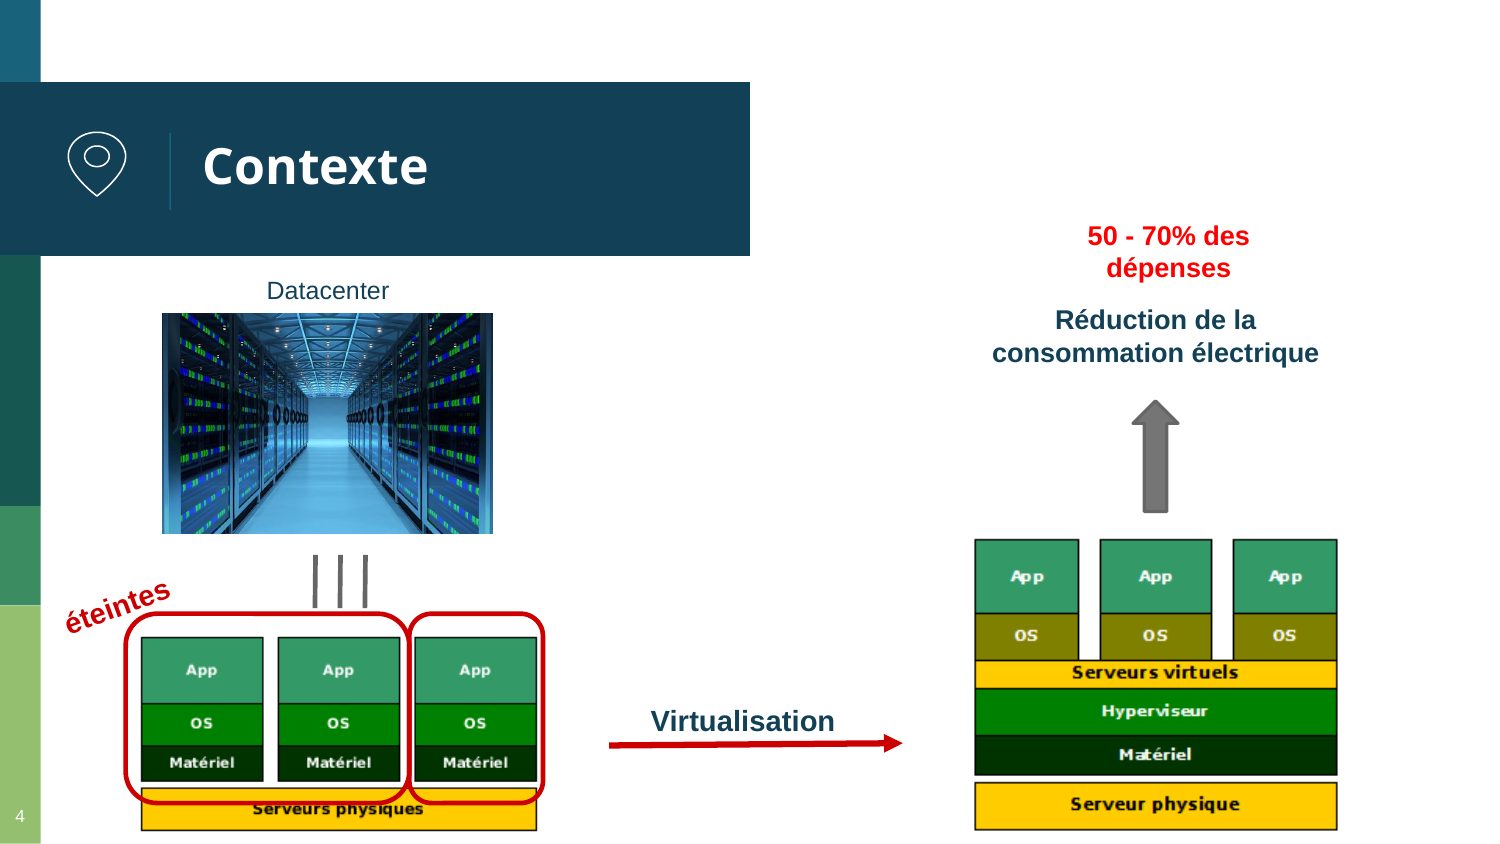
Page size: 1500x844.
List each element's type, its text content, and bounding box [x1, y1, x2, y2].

text_box Réduction de la consommation électrique [975, 287, 1336, 391]
text_box Datacenter [182, 259, 474, 313]
text_box 50 - 70% des dépenses [1009, 223, 1329, 277]
picture [162, 313, 493, 534]
picture [136, 789, 545, 839]
text_box éteintes [20, 542, 210, 657]
picture [970, 533, 1341, 834]
picture [136, 634, 406, 800]
text_box [1132, 400, 1179, 512]
text_box Virtualisation [597, 687, 889, 741]
slide_number <numéro> [0, 790, 49, 844]
picture [412, 634, 540, 800]
title Contexte [187, 123, 597, 205]
